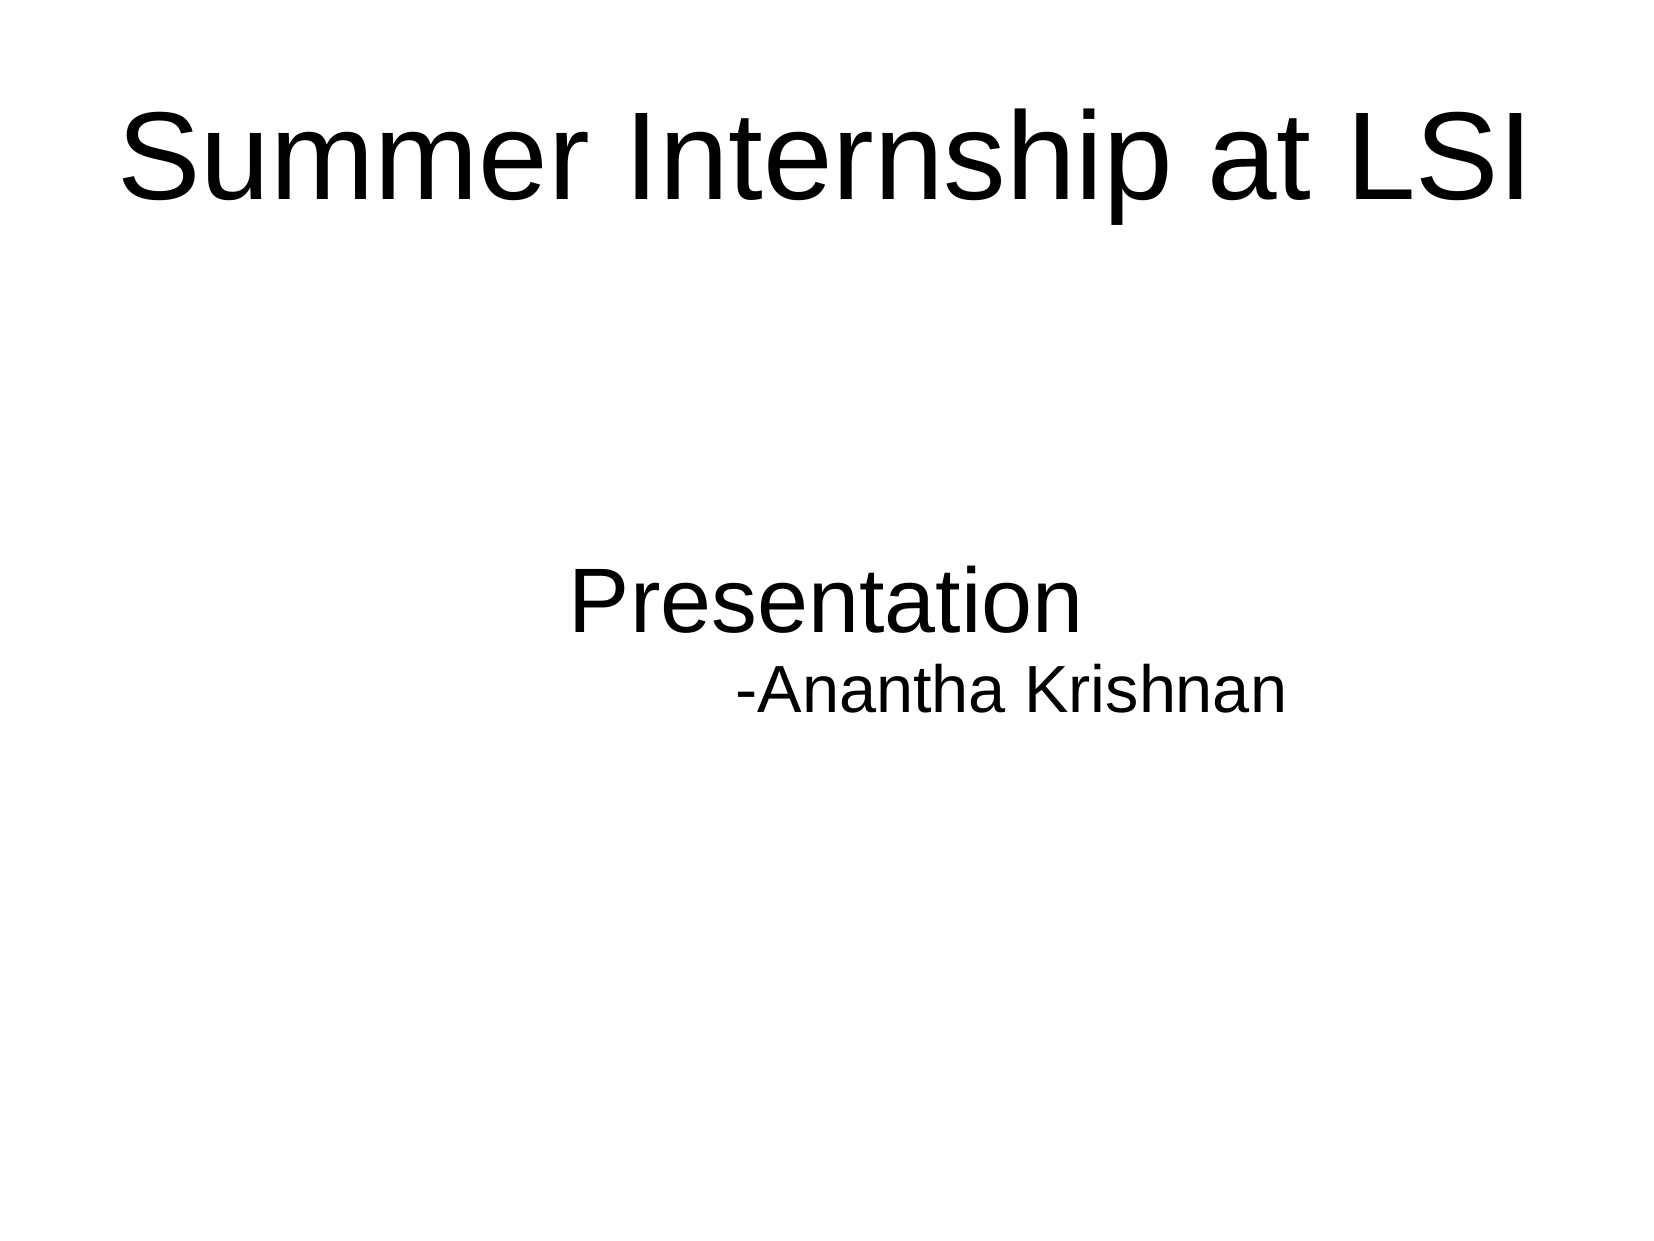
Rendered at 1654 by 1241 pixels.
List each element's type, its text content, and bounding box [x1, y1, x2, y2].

text_box Presentation -Anantha Krishnan [82, 49, 1571, 1010]
